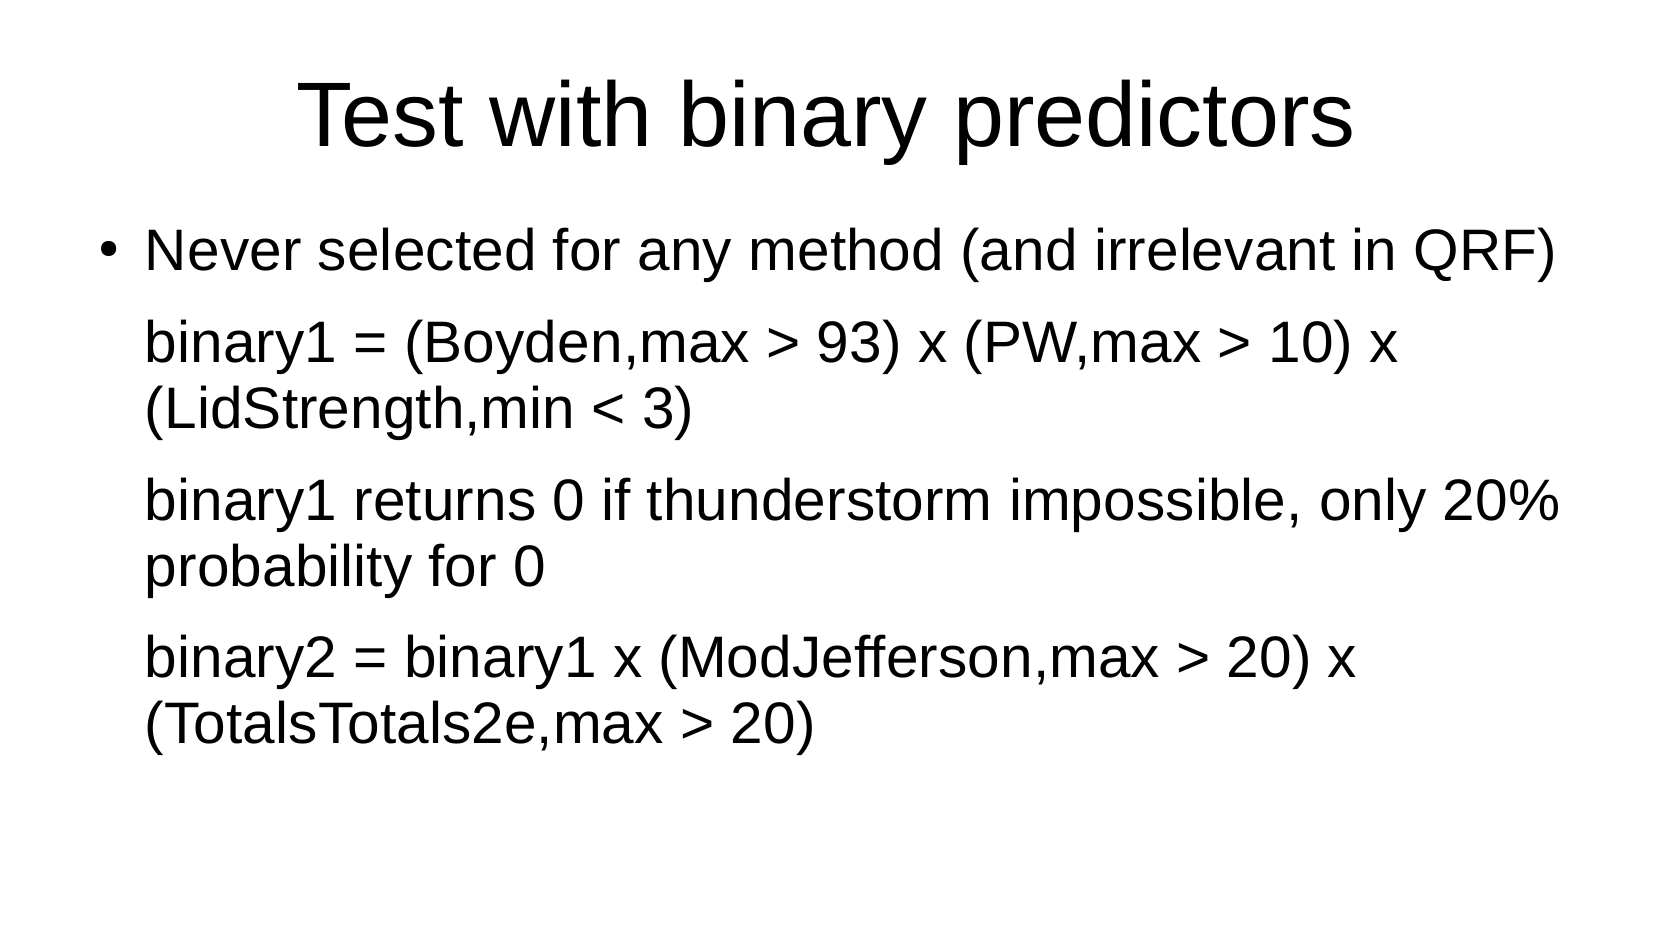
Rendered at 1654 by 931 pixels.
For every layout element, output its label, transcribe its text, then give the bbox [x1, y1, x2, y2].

title Test with binary predictors [82, 37, 1571, 193]
list Never selected for any method (and irrelevant in QRF) binary1 = (Boyden,max > 93) x (PW,max > 10) x (LidStrength,min < 3) binary1 returns 0 if thunderstorm impossible, only 20% probability for 0 binary2 = binary1 x (ModJefferson,max > 20) x (TotalsTotals2e,max > 20) [82, 217, 1571, 758]
